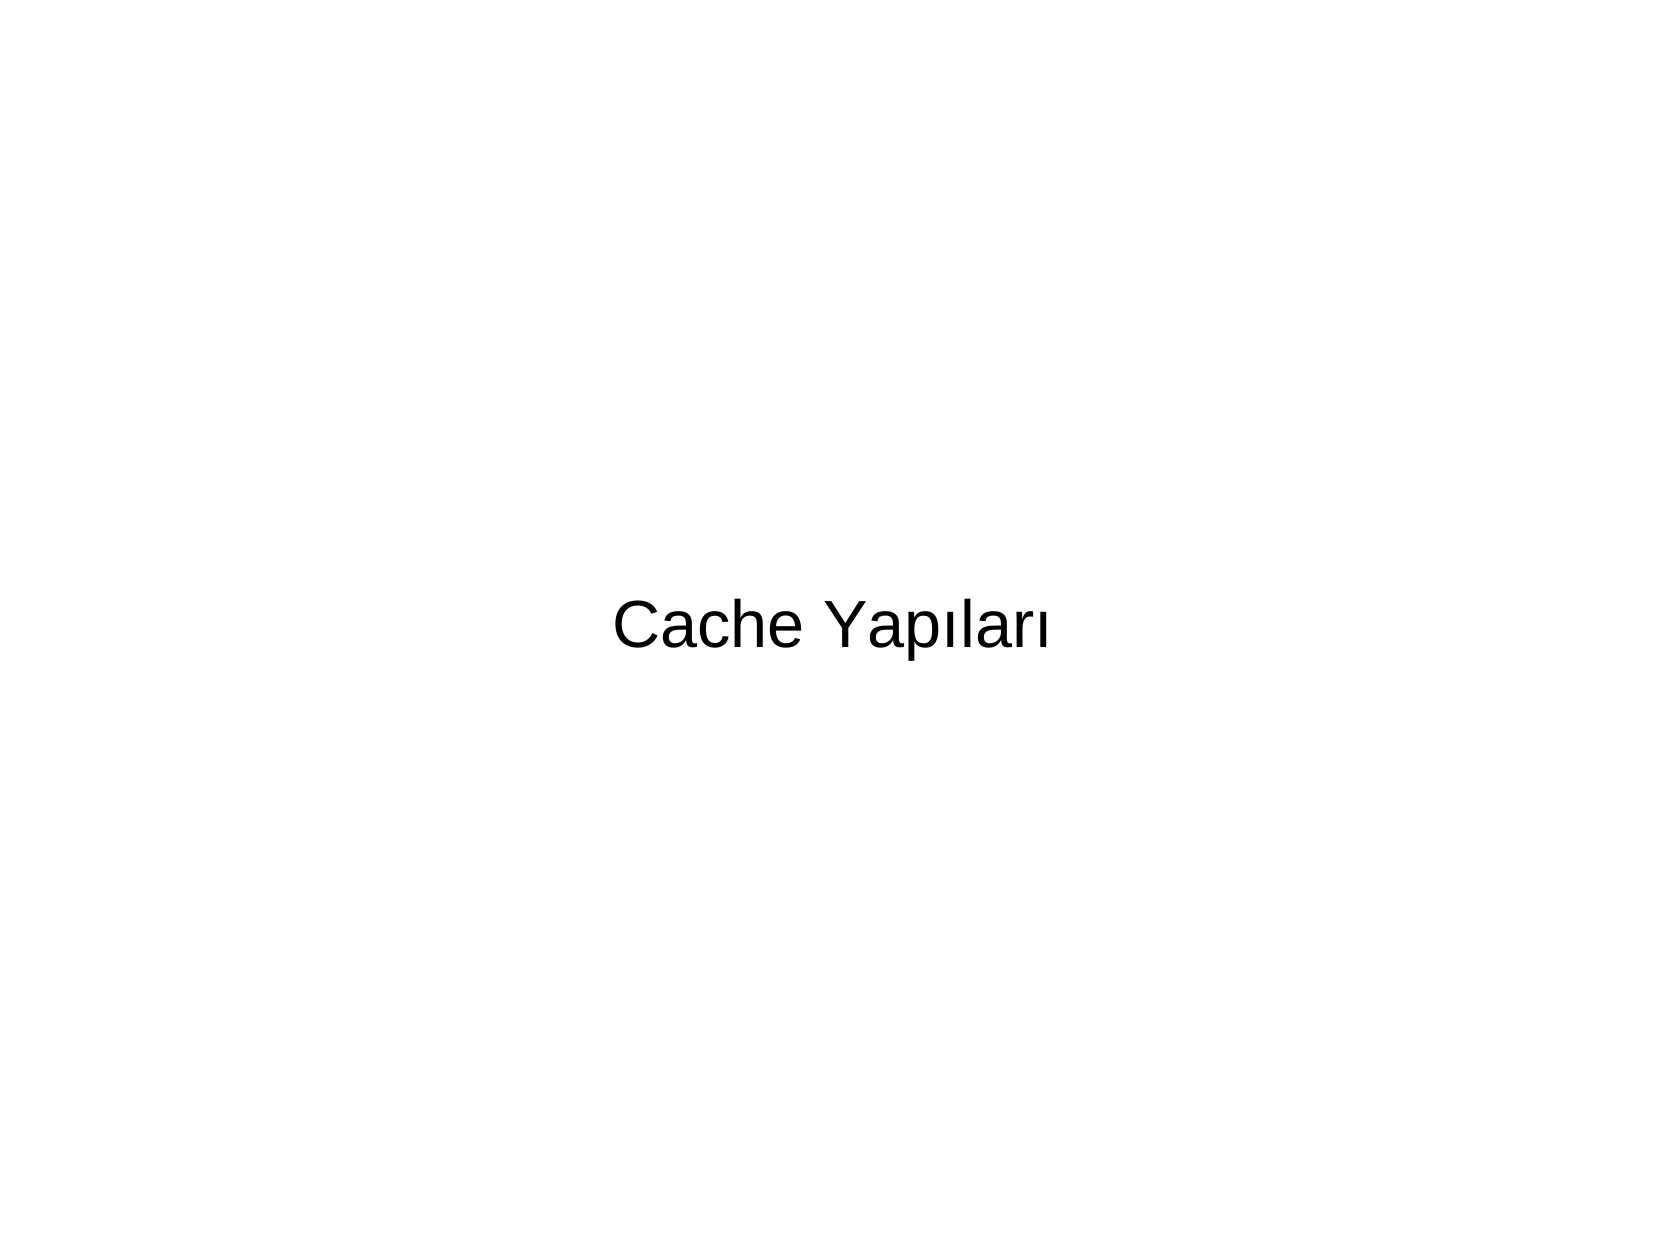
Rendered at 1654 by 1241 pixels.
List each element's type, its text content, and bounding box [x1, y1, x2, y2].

subtitle Cache Yapıları [88, 214, 1577, 1034]
